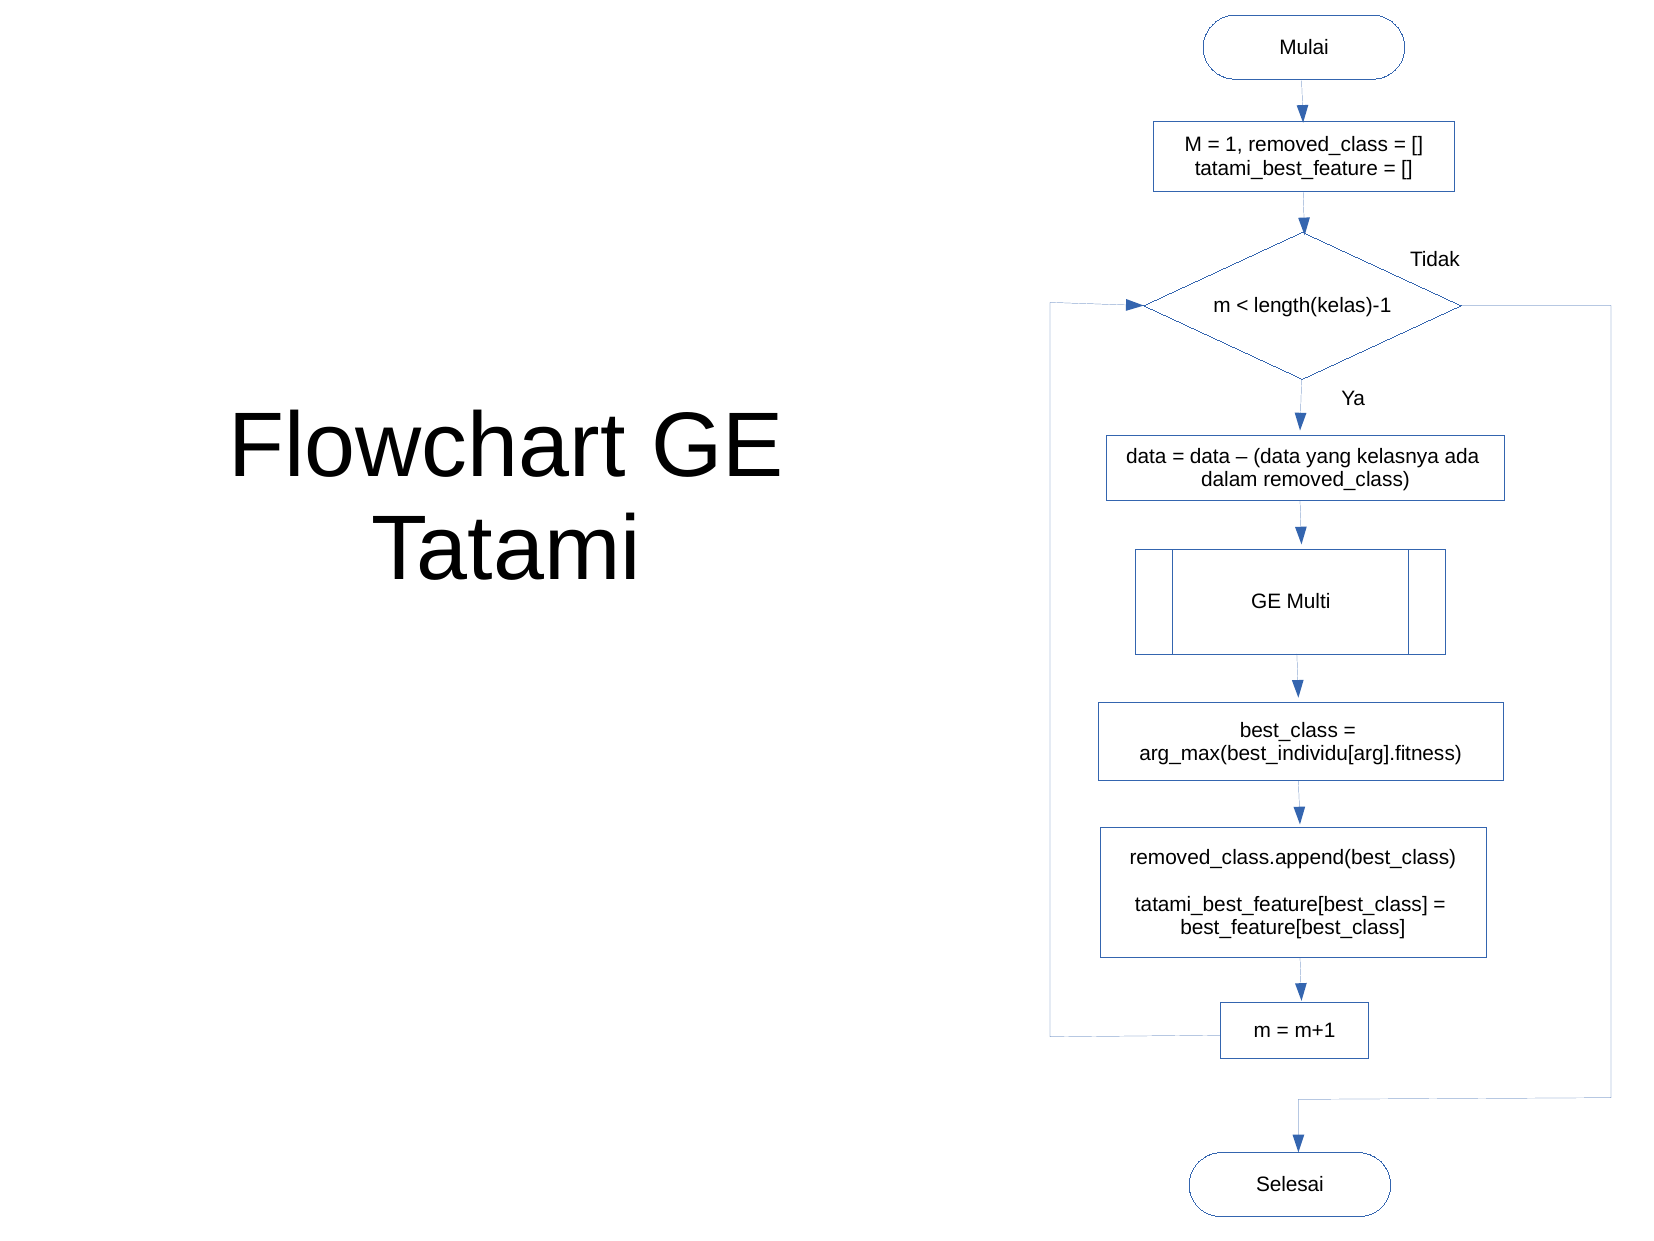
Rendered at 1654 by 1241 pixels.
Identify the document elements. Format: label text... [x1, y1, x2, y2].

text_box m < length(kelas)-1 [1144, 232, 1461, 380]
text_box best_class = arg_max(best_individu[arg].fitness) [1098, 702, 1504, 781]
text_box Tidak [1395, 239, 1488, 291]
text_box GE Multi [1136, 549, 1445, 655]
text_box Ya [1326, 379, 1388, 421]
text_box M = 1, removed_class = [] tatami_best_feature = [] [1153, 121, 1455, 192]
text_box data = data – (data yang kelasnya ada dalam removed_class) [1106, 435, 1505, 501]
title Flowchart GE Tatami [97, 392, 916, 601]
text_box m = m+1 [1220, 1002, 1369, 1059]
text_box removed_class.append(best_class) tatami_best_feature[best_class] = best_feature[best_class] [1100, 827, 1487, 958]
text_box Mulai [1203, 15, 1405, 80]
text_box Selesai [1189, 1152, 1391, 1217]
